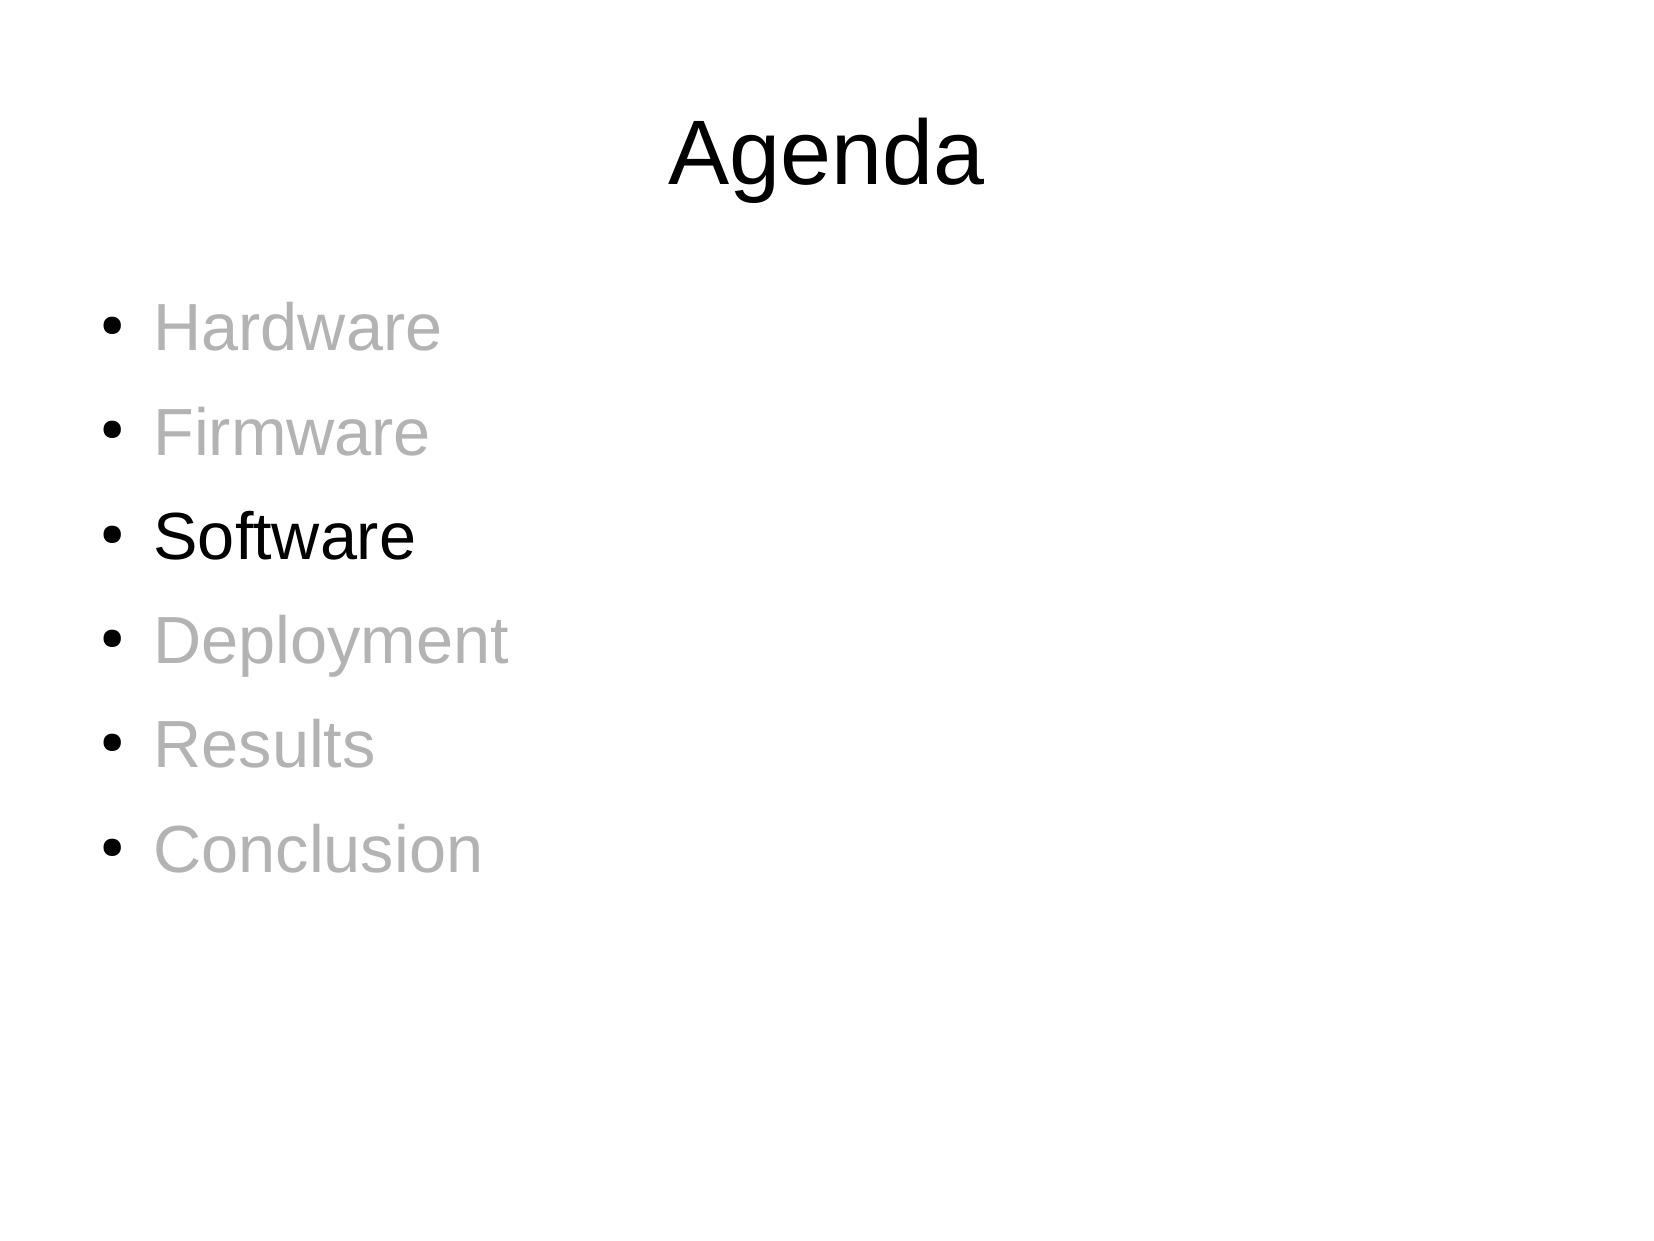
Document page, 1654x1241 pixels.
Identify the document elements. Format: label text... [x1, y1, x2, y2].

title Agenda [82, 49, 1571, 257]
list Hardware Firmware Software Deployment Results Conclusion [82, 290, 1571, 1109]
